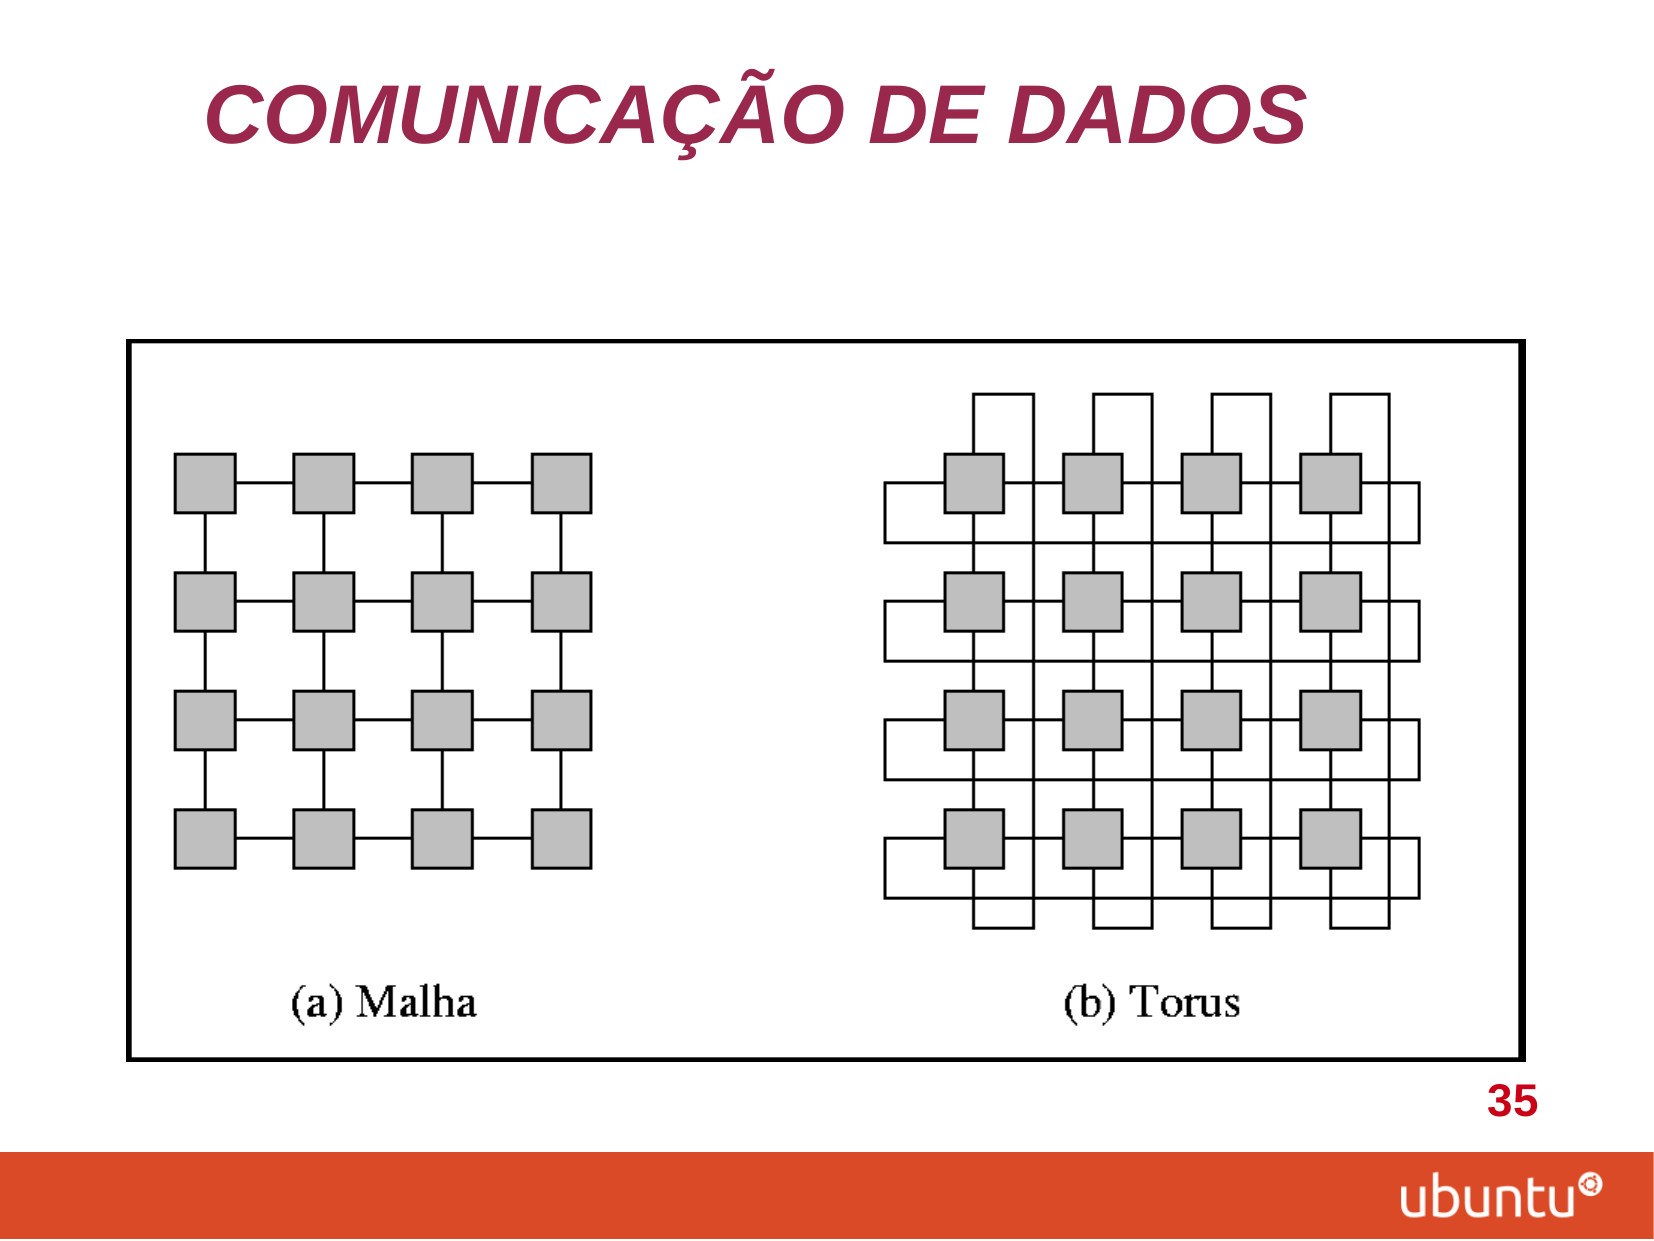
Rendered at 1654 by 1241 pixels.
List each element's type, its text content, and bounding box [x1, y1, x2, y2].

text_box <number> [1473, 1063, 1654, 1134]
picture [126, 339, 1526, 1062]
picture [0, 1152, 1654, 1239]
title COMUNICAÇÃO DE DADOS [11, 7, 1500, 200]
